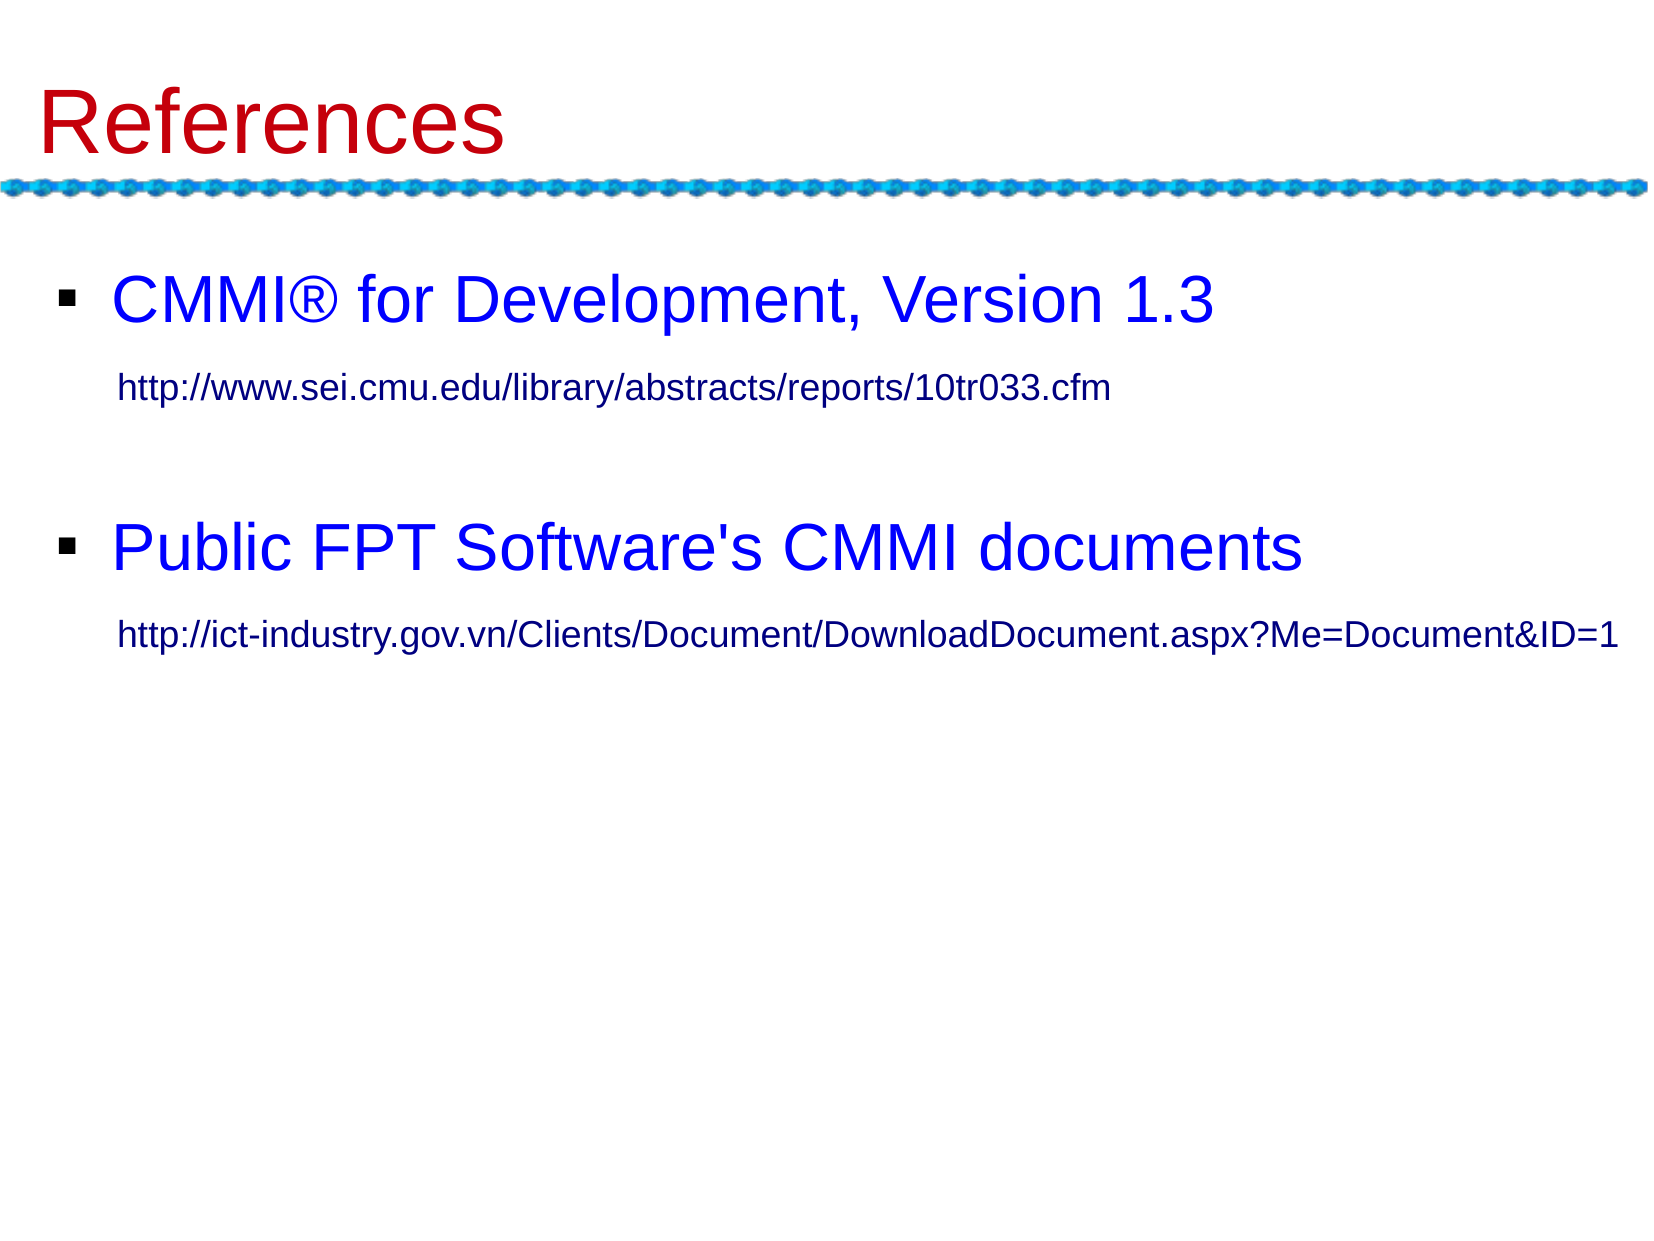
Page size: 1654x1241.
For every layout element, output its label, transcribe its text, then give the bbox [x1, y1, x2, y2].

title References [37, 37, 1651, 208]
list CMMI® for Development, Version 1.3 http://www.sei.cmu.edu/library/abstracts/reports/10tr033.cfm Public FPT Software's CMMI documents http://ict-industry.gov.vn/Clients/Document/DownloadDocument.aspx?Me=Document&ID=1 [41, 262, 1654, 1163]
picture [0, 178, 37, 199]
